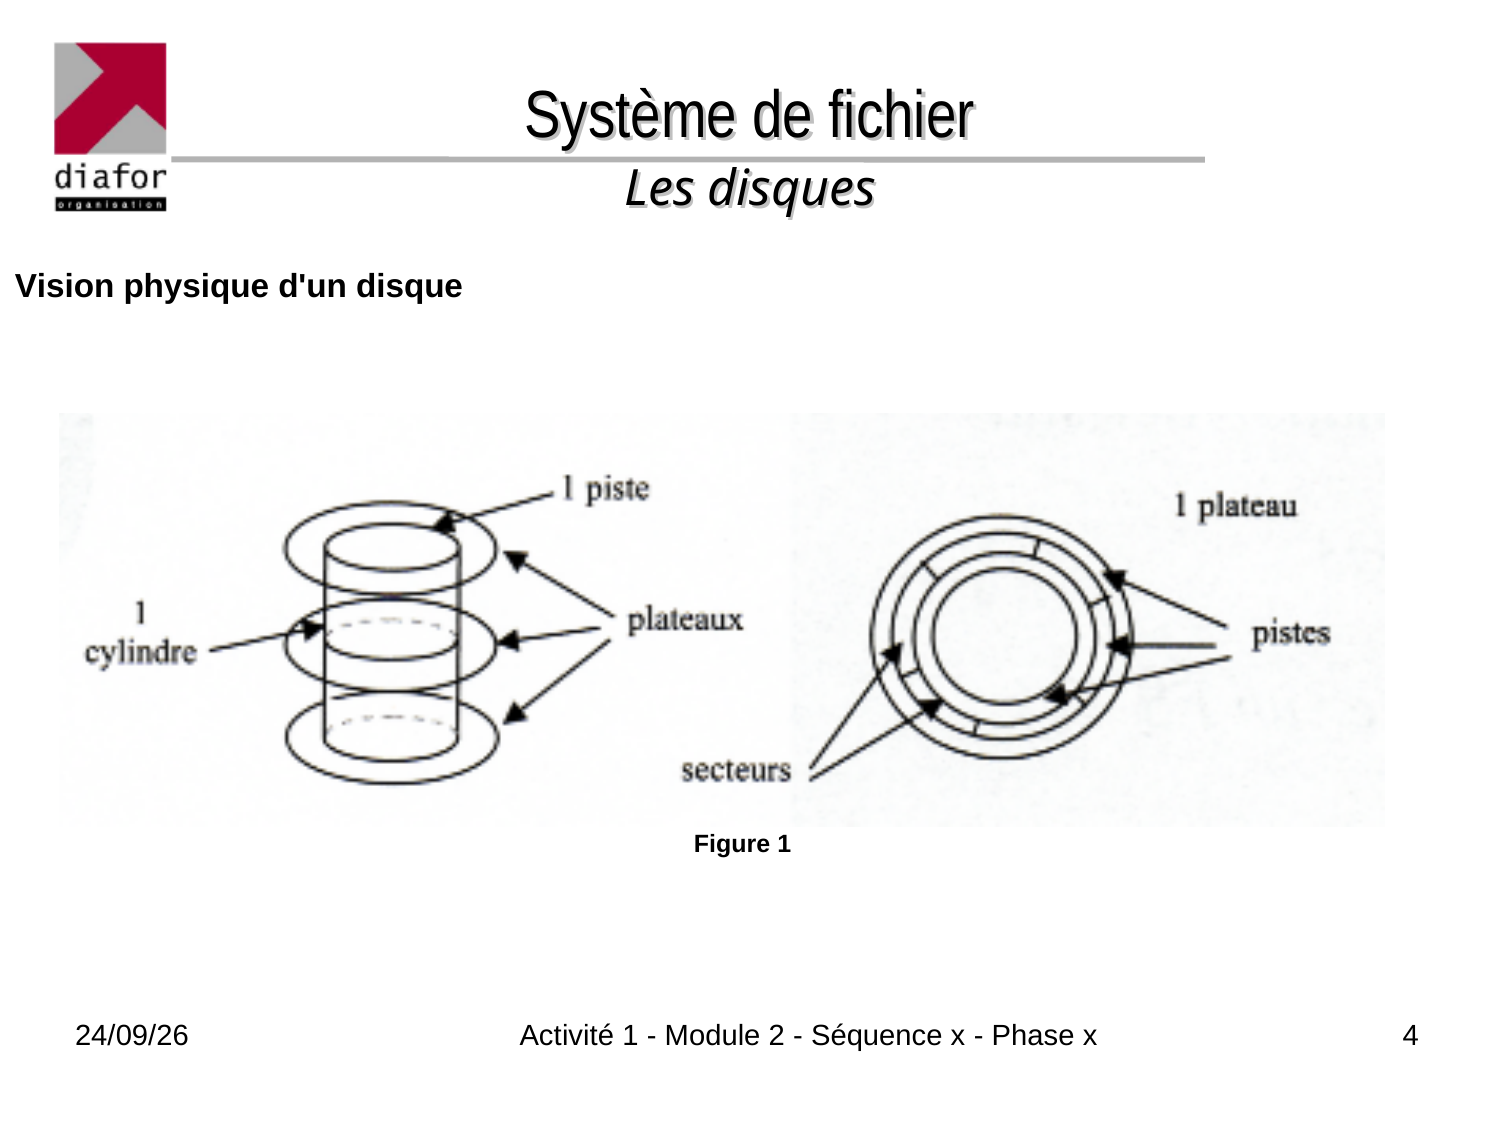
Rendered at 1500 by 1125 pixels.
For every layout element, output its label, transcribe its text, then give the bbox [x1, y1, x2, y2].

text_box Figure 1 [679, 826, 807, 865]
text_box Vision physique d'un disque [0, 265, 479, 311]
picture [53, 42, 168, 213]
picture [59, 413, 1385, 827]
title Système de fichier Les disques [75, 45, 1426, 250]
